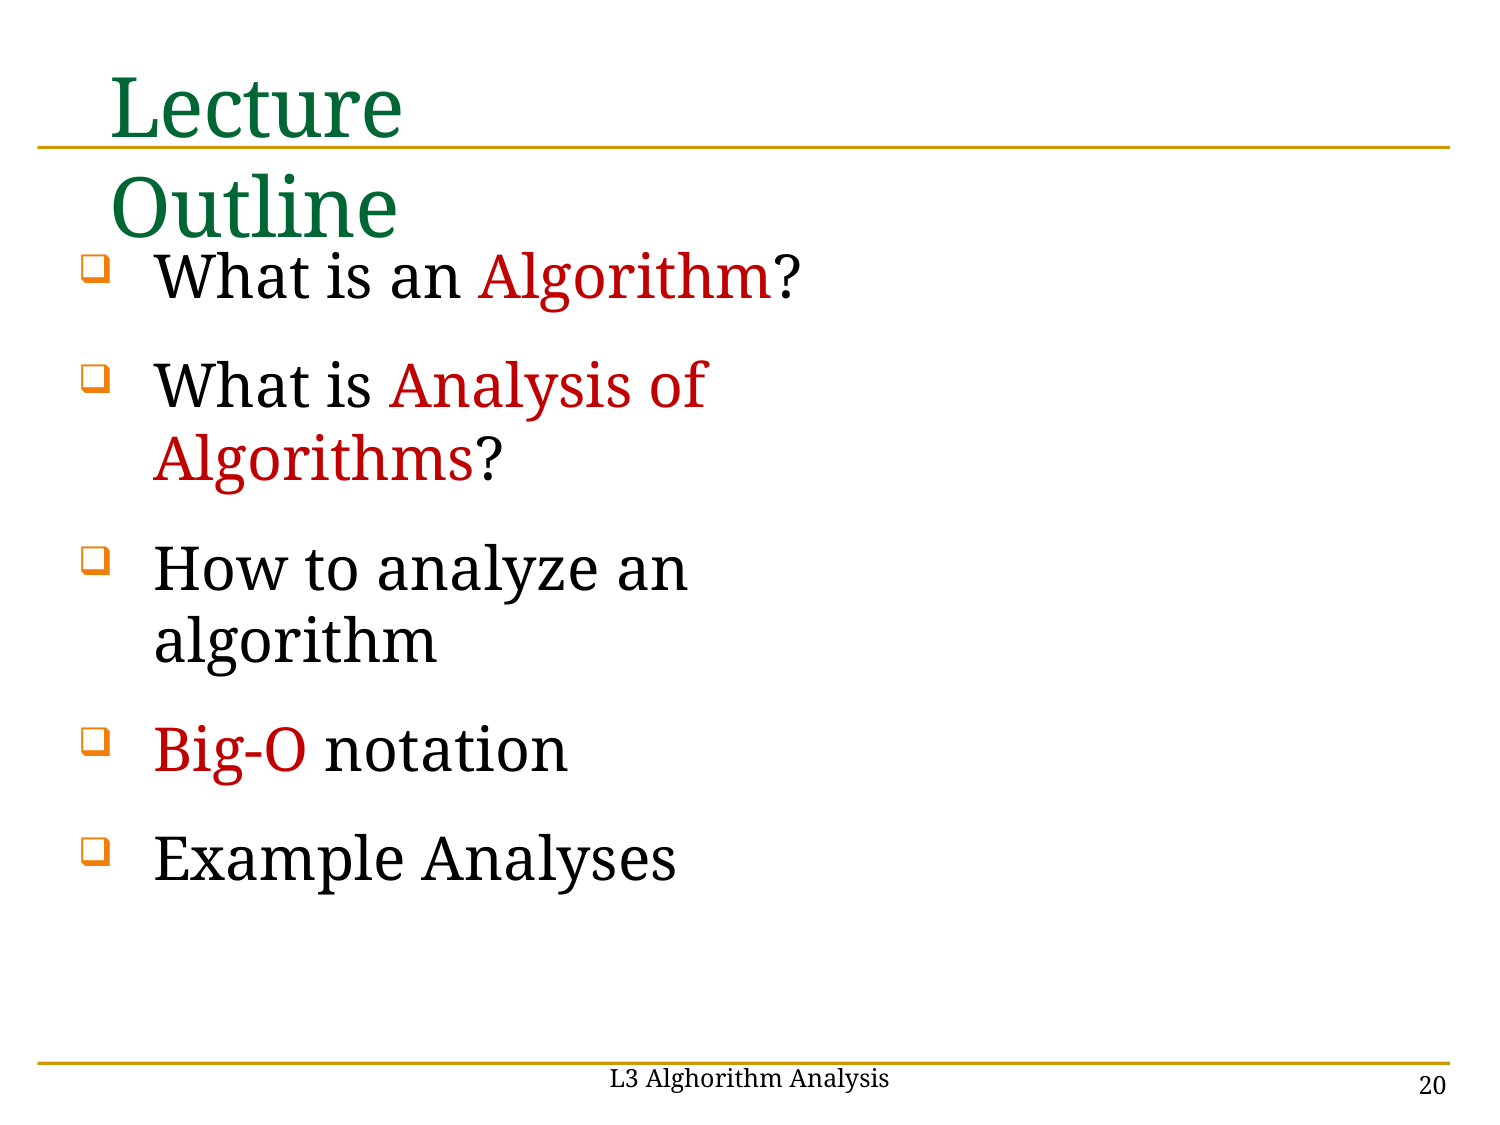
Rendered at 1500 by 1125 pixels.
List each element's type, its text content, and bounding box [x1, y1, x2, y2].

title Lecture Outline [107, 51, 633, 200]
footer L3 Alghorithm Analysis [512, 1025, 988, 1100]
text_box What is an Algorithm? What is Analysis of Algorithms? How to analyze an algorithm Big-O notation Example Analyses [76, 200, 984, 894]
slide_number <number> [1111, 1036, 1462, 1112]
